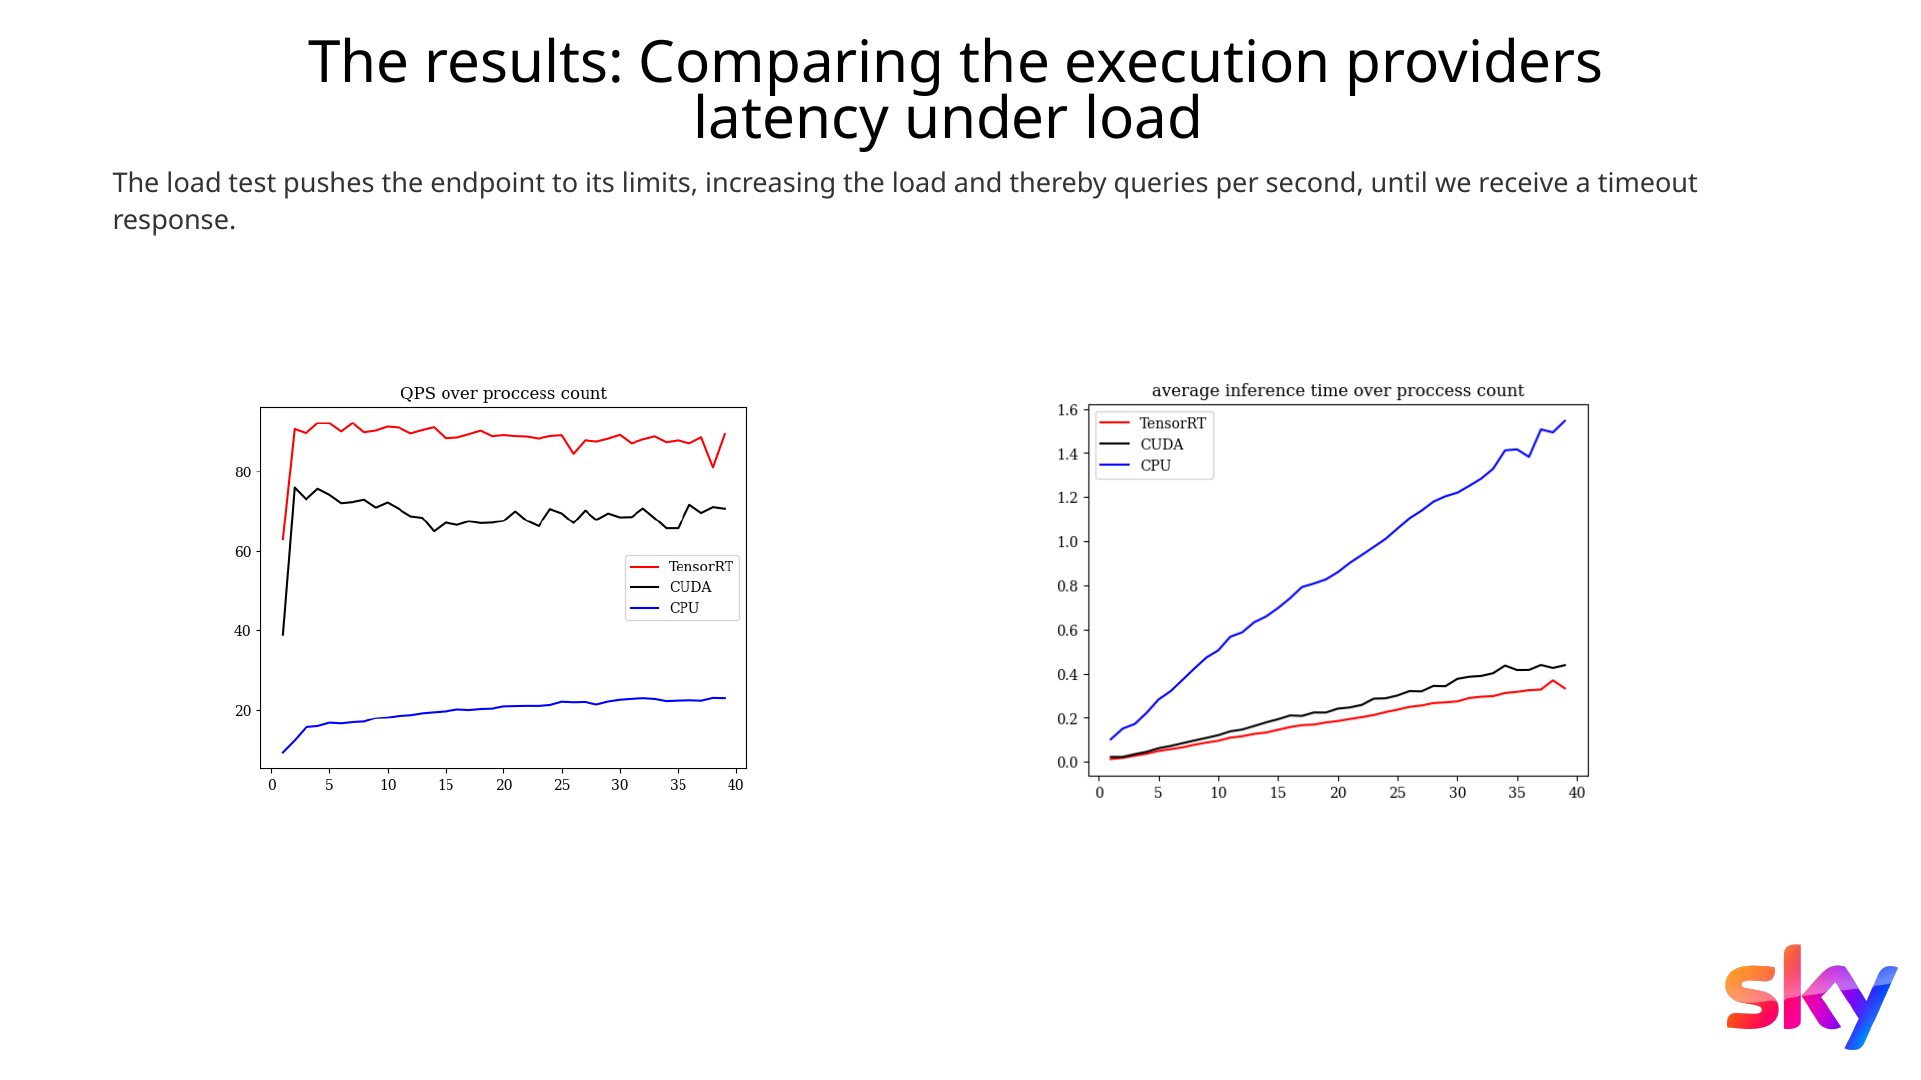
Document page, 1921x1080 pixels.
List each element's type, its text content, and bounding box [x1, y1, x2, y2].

picture [1034, 369, 1613, 826]
picture [1725, 944, 1898, 1051]
title The results: Comparing the execution providers latency under load [262, 38, 1650, 151]
picture [213, 373, 776, 818]
title The load test pushes the endpoint to its limits, increasing the load and thereby queries per second, until we receive a timeout response. [112, 174, 1801, 301]
